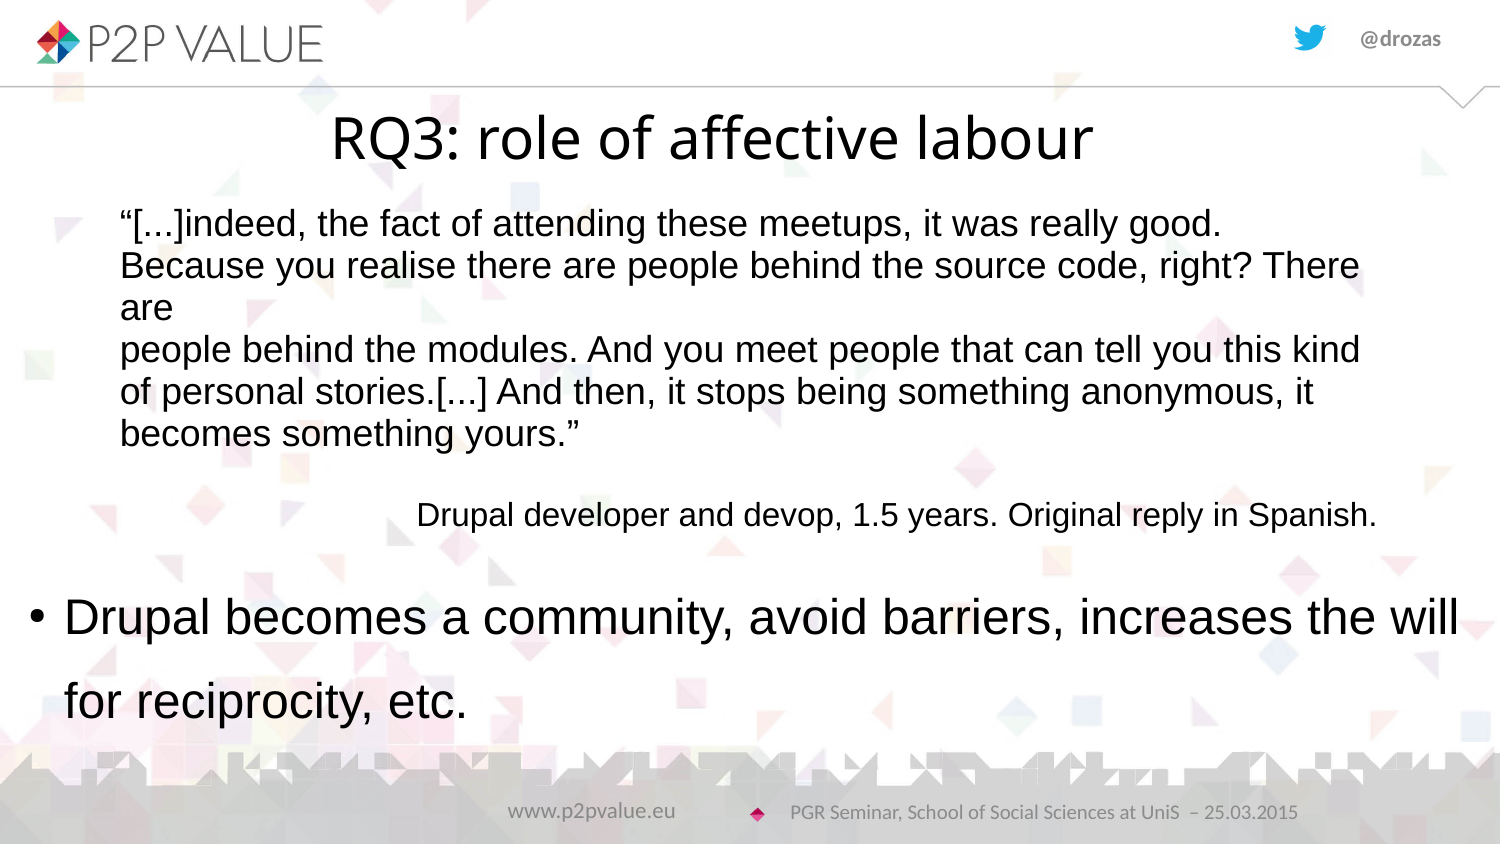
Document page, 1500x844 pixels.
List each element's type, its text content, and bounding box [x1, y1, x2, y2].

text_box Drupal becomes a community, avoid barriers, increases the will for reciprocity, etc. [15, 555, 1496, 844]
picture [0, 0, 1500, 844]
title RQ3: role of affective labour [60, 92, 1366, 181]
text_box “[...]indeed, the fact of attending these meetups, it was really good. Because you realise there are people behind the source code, right? There are people behind the modules. And you meet people that can tell you this kind of personal stories.[...] And then, it stops being something anonymous, it becomes something yours.” Drupal developer and devop, 1.5 years. Original reply in Spanish. [105, 195, 1394, 504]
text_box @drozas [1333, 15, 1455, 60]
